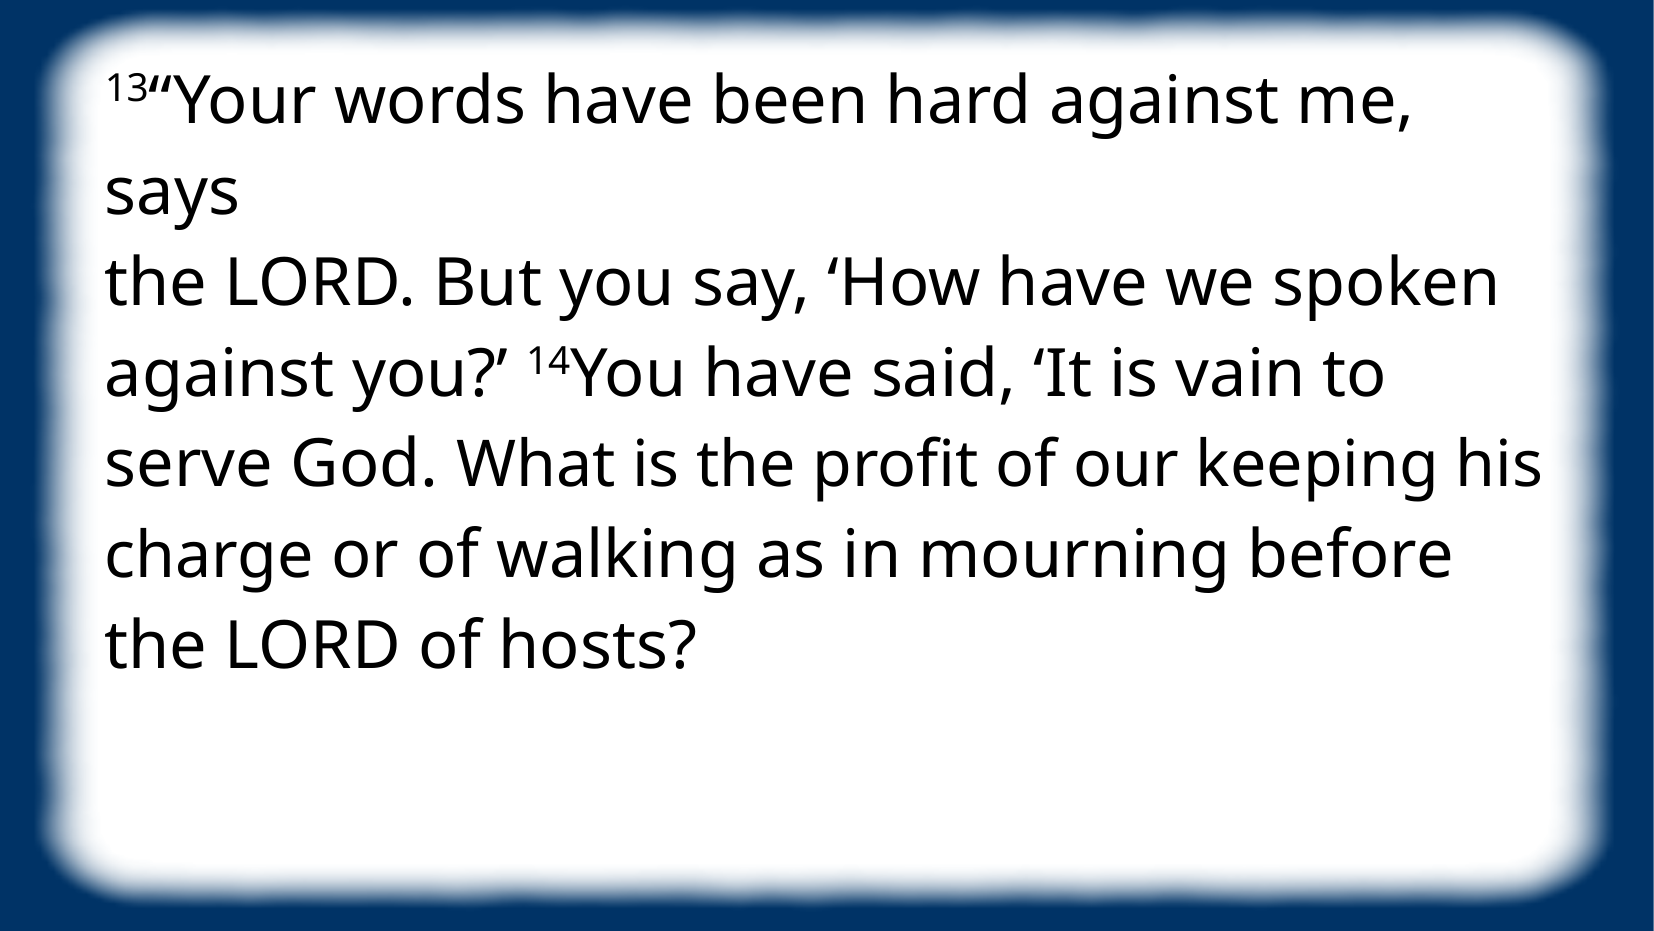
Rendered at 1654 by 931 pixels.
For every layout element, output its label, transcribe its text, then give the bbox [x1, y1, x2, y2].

text_box 13“Your words have been hard against me, says the LORD. But you say, ‘How have we spoken against you?’ 14You have said, ‘It is vain to serve God. What is the profit of our keeping his charge or of walking as in mourning before the LORD of hosts? [90, 45, 1561, 593]
picture [0, 0, 1654, 931]
